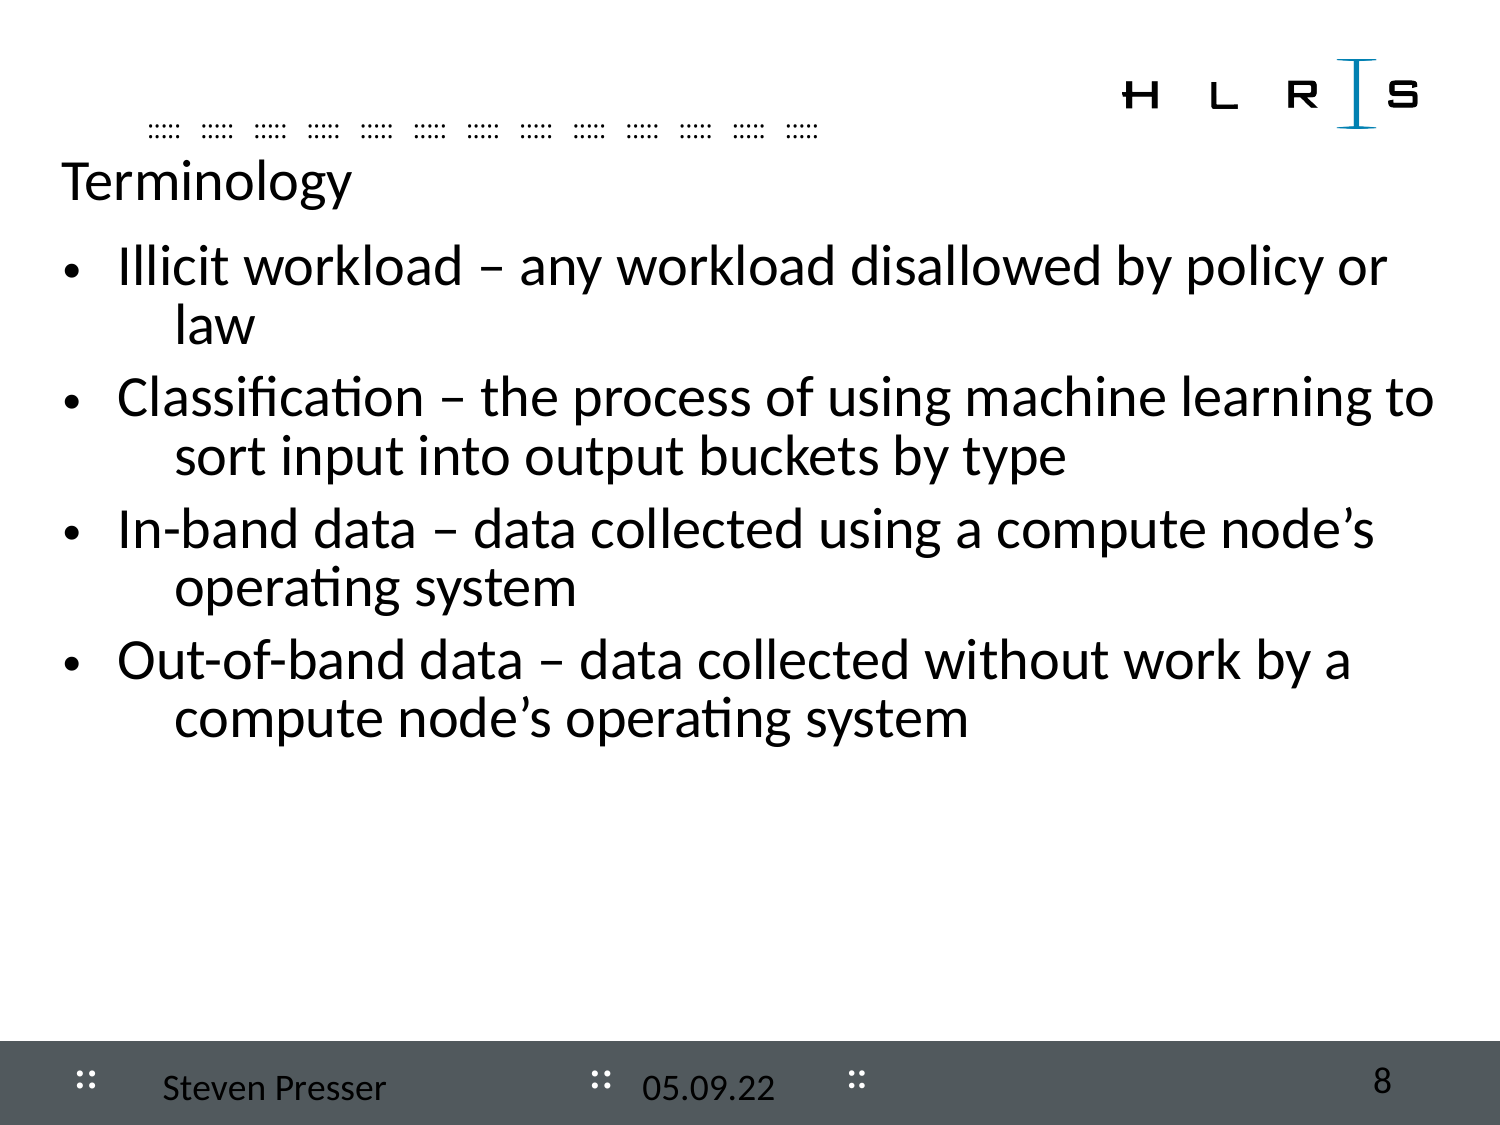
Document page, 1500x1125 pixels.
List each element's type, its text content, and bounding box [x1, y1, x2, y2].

title Terminology [46, 108, 1464, 234]
picture [1122, 59, 1353, 108]
picture [1360, 59, 1418, 108]
list Illicit workload – any workload disallowed by policy or law Classification – the process of using machine learning to sort input into output buckets by type In-band data – data collected using a compute node’s operating system Out-of-band data – data collected without work by a compute node’s operating system [46, 234, 1464, 977]
